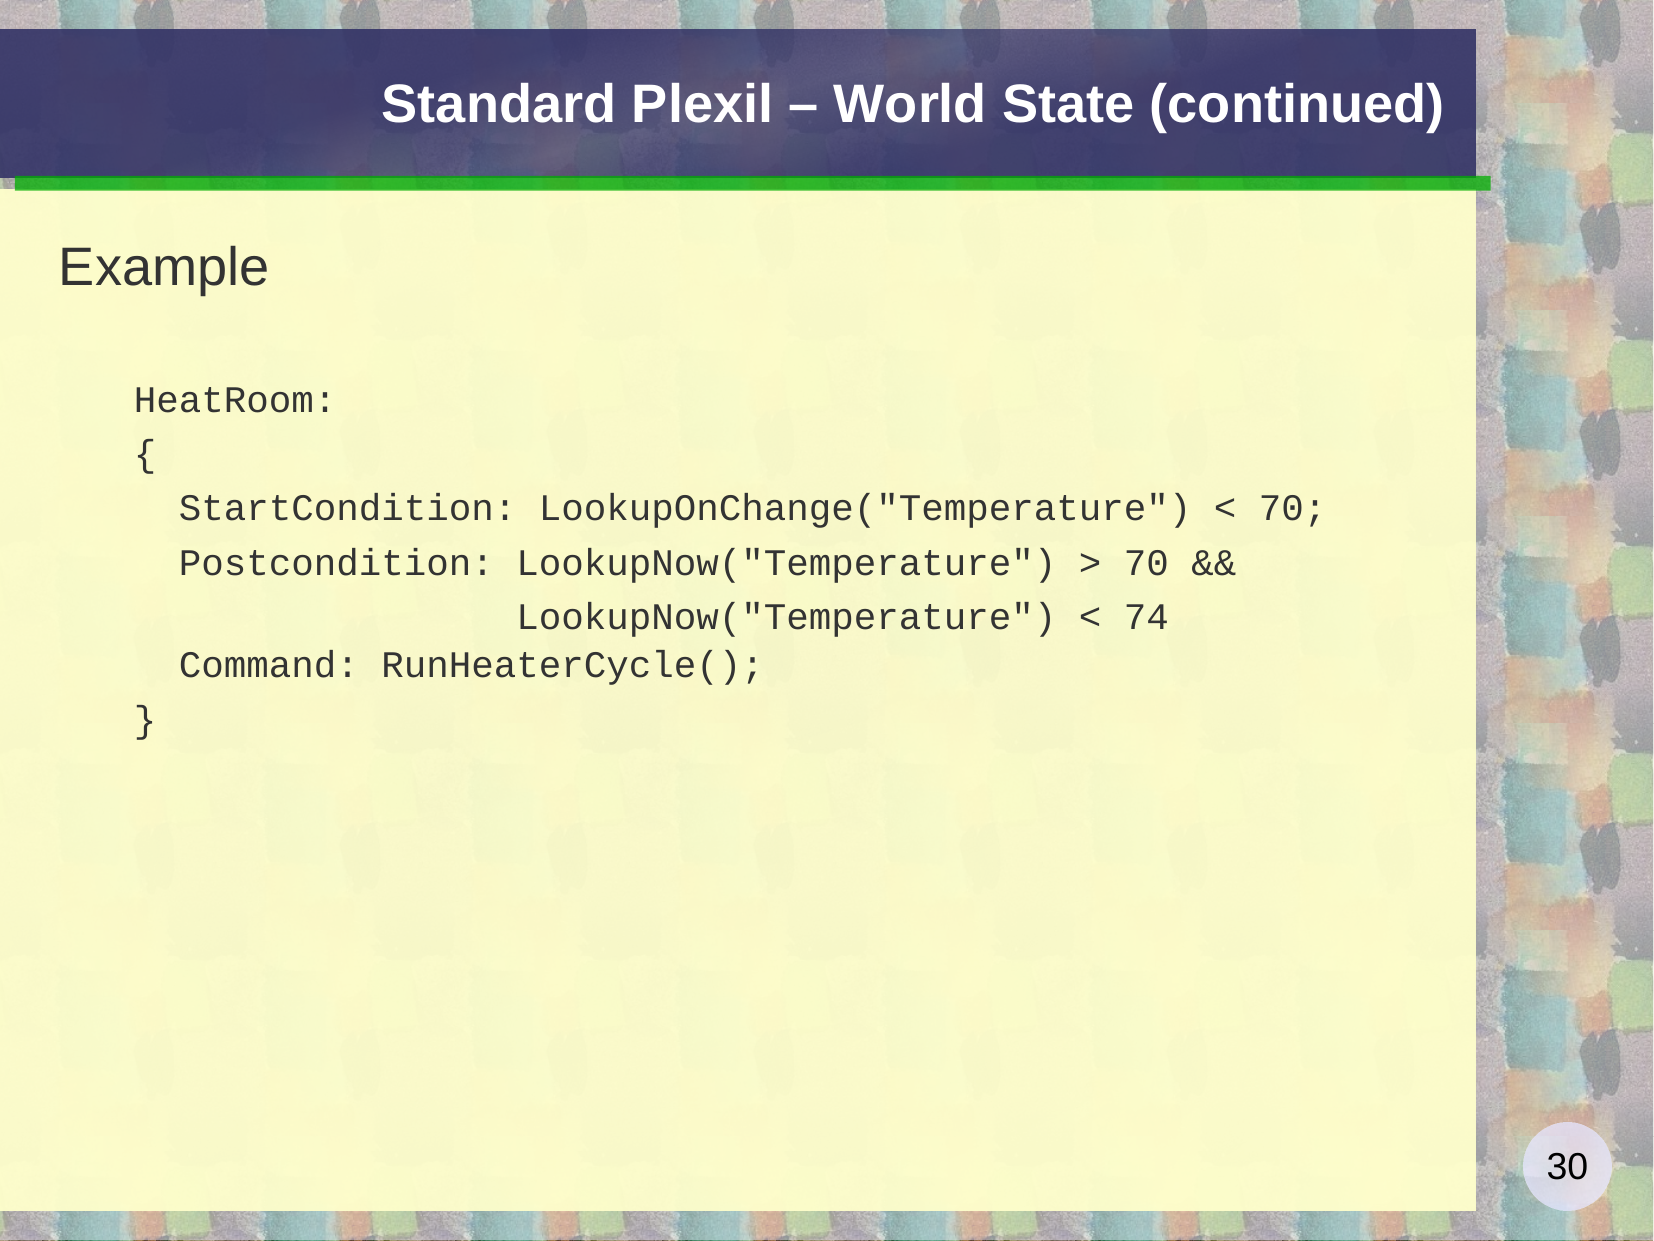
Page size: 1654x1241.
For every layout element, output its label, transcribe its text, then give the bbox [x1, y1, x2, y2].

title Standard Plexil – World State (continued) [29, 66, 1447, 141]
list Example HeatRoom: { StartCondition: LookupOnChange("Temperature") < 70; Postcondition: LookupNow("Temperature") > 70 && LookupNow("Temperature") < 74 Command: RunHeaterCycle(); } [58, 236, 1417, 1167]
